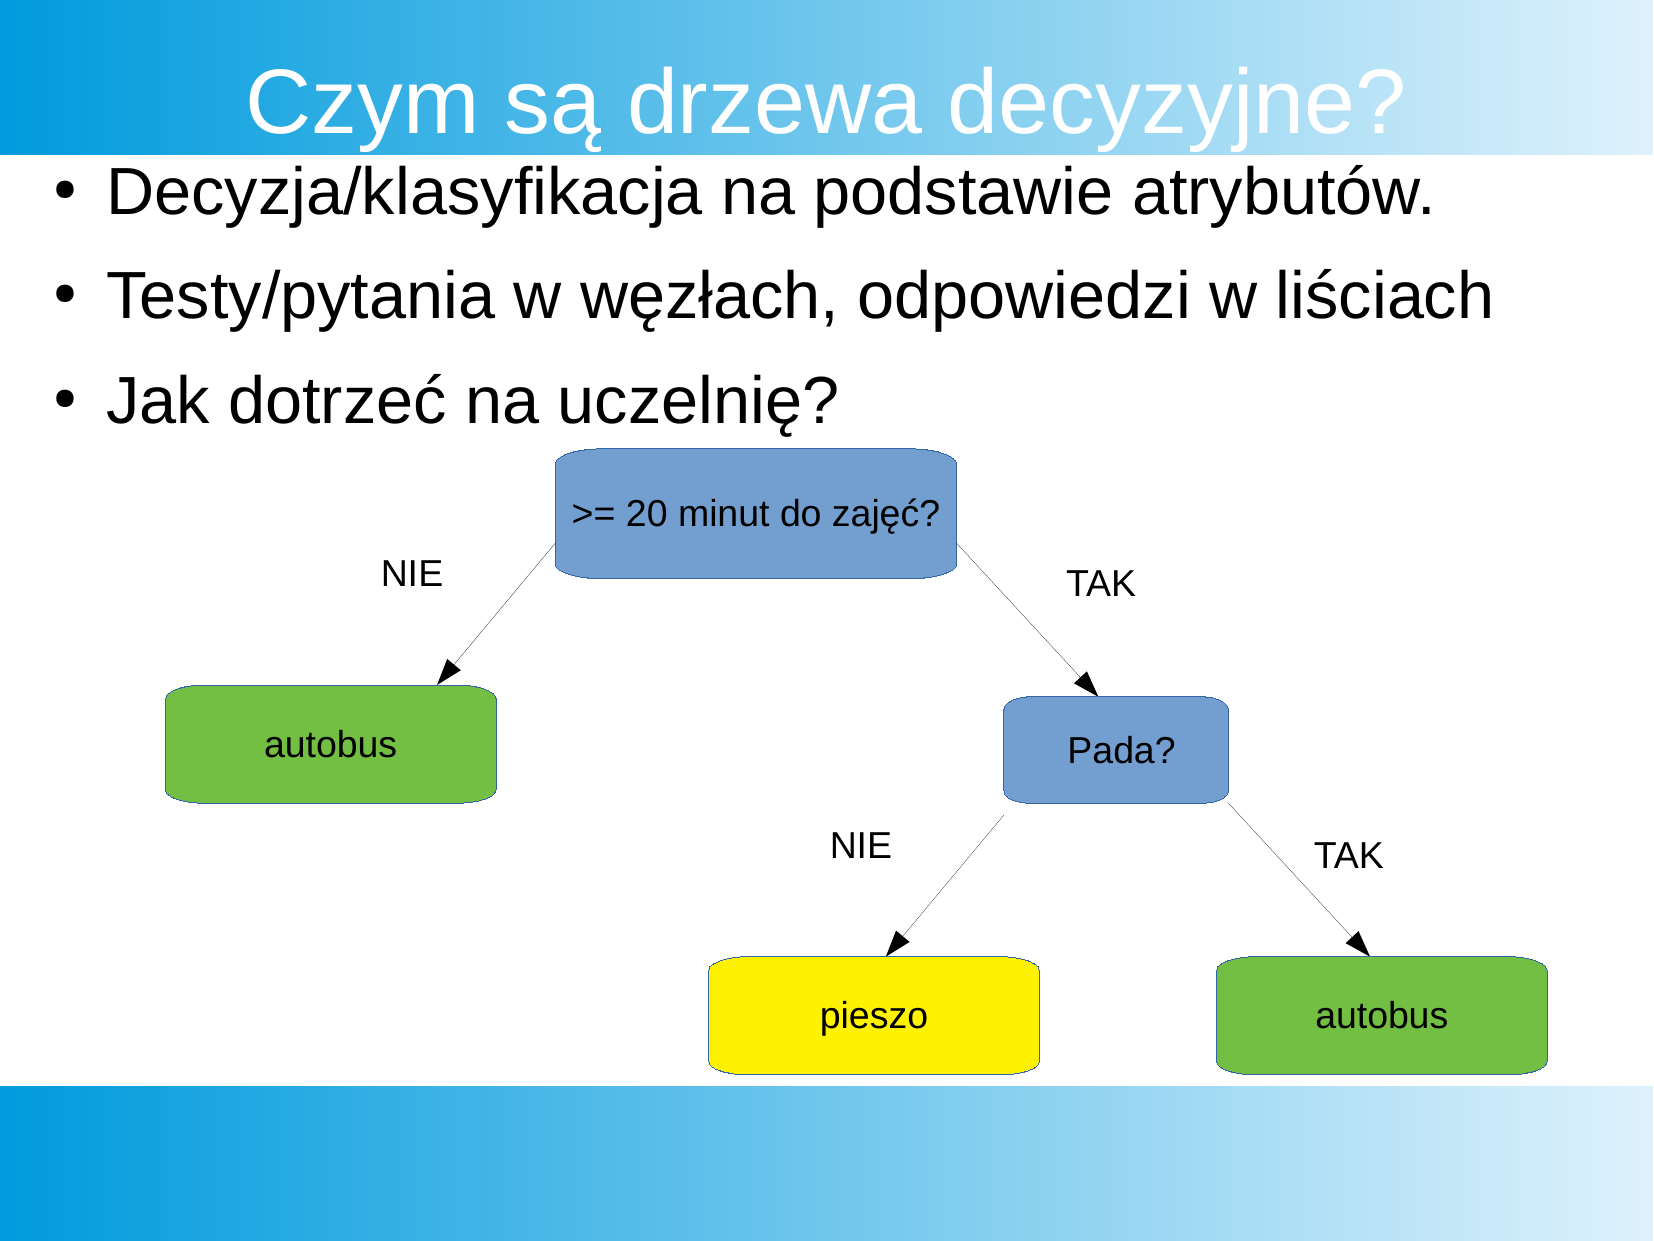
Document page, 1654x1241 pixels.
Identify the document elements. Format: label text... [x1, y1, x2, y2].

text_box Pada? [1003, 696, 1229, 804]
title Czym są drzewa decyzyjne? [82, 49, 1571, 154]
text_box TAK [1051, 555, 1170, 612]
text_box autobus [165, 685, 497, 804]
text_box NIE [366, 545, 473, 603]
text_box NIE [814, 817, 922, 875]
text_box TAK [1299, 826, 1418, 884]
list Decyzja/klasyfikacja na podstawie atrybutów. Testy/pytania w węzłach, odpowiedzi w liściach Jak dotrzeć na uczelnię? [35, 154, 1595, 449]
text_box pieszo [708, 956, 1040, 1075]
text_box >= 20 minut do zajęć? [555, 448, 957, 579]
text_box autobus [1216, 956, 1548, 1075]
